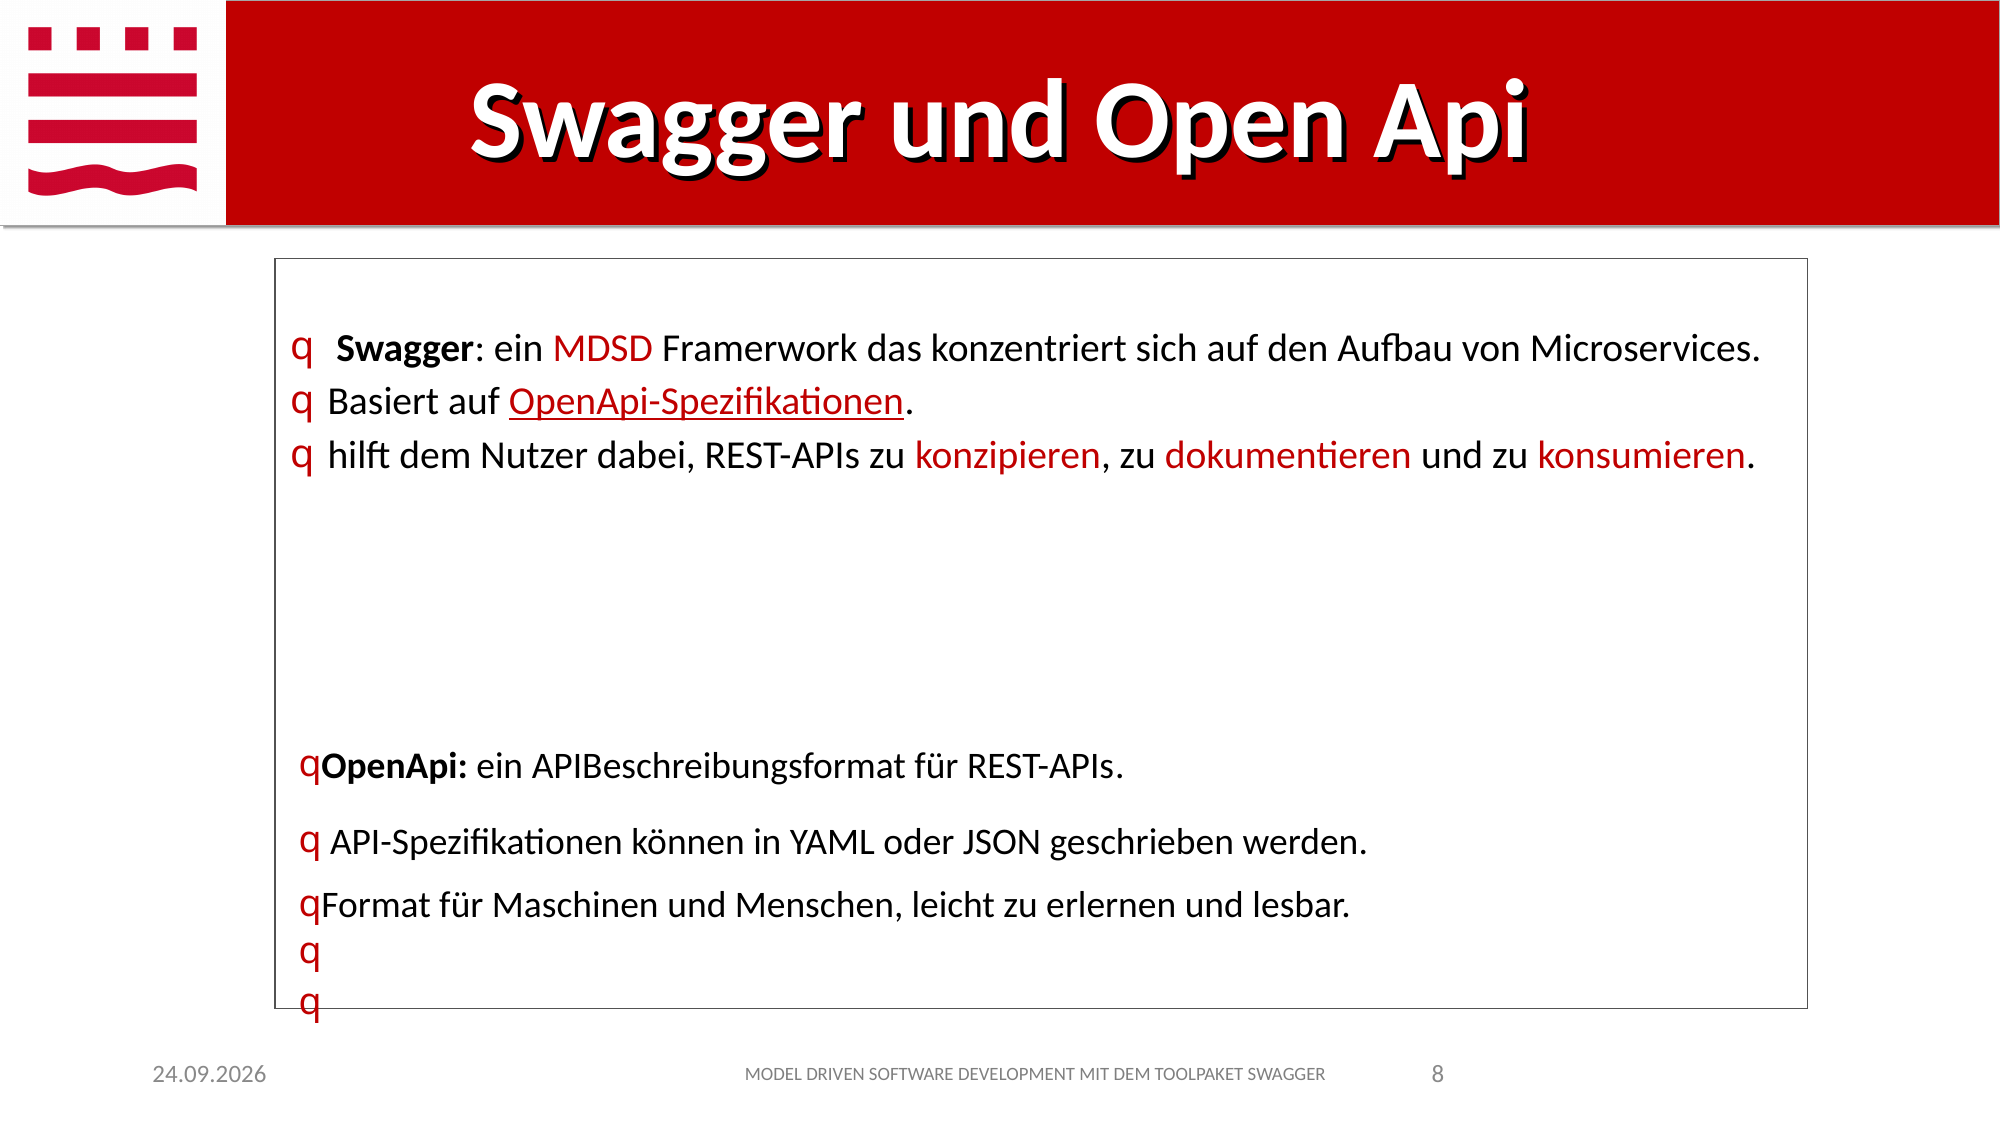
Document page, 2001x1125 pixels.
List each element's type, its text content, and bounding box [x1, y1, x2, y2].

list Swagger: ein MDSD Framerwork das konzentriert sich auf den Aufbau von Microservices. Basiert auf OpenApi-Spezifikationen. hilft dem Nutzer dabei, REST-APIs zu konzipieren, zu dokumentieren und zu konsumieren. “Erstellen eines Katalogs von Multi-Device Layout-Mustern”. [275, 258, 1808, 1009]
text_box Swagger und Open Api [226, 0, 2000, 225]
text_box [1416, 1042, 1867, 1103]
text_box OpenApi: ein APIBeschreibungsformat für REST-APIs. API-Spezifikationen können in YAML oder JSON geschrieben werden. Format für Maschinen und Menschen, leicht zu erlernen und lesbar. [284, 746, 1759, 1034]
text_box 23.01.2018 [137, 1042, 587, 1103]
picture [0, 0, 226, 225]
text_box MODEL DRIVEN SOFTWARE DEVELOPMENT MIT DEM TOOLPAKET SWAGGER [587, 1042, 1416, 1103]
